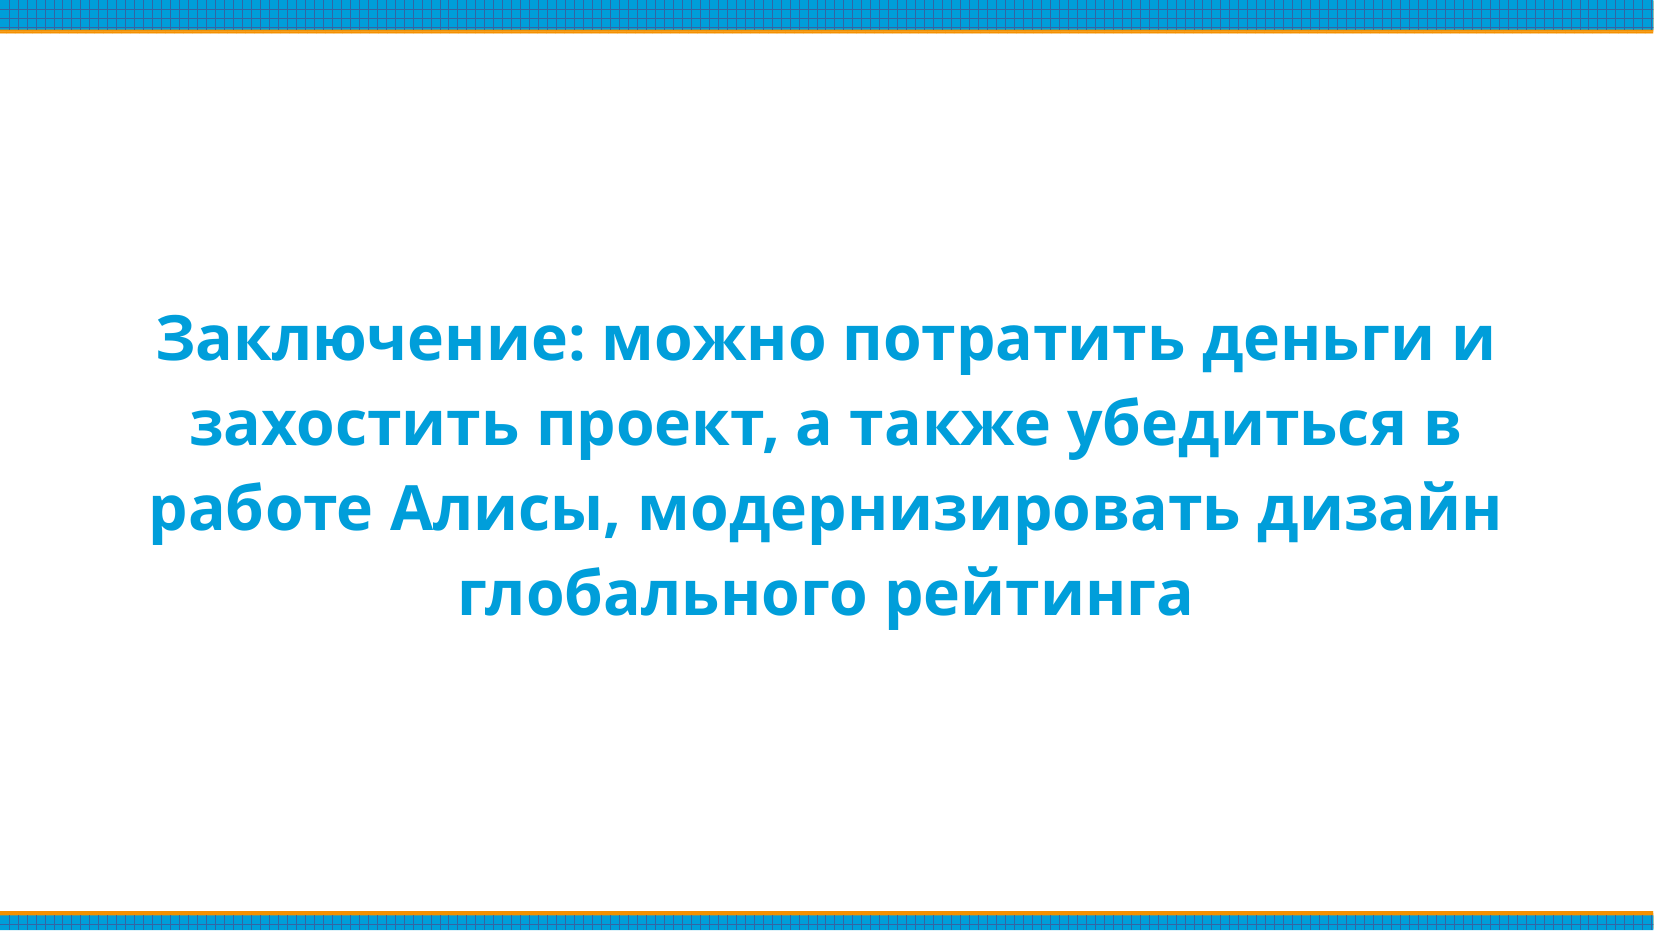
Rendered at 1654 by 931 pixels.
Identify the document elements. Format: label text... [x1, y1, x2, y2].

subtitle Заключение: можно потратить деньги и захостить проект, а также убедиться в работе Алисы, модернизировать дизайн глобального рейтинга [82, 103, 1571, 824]
